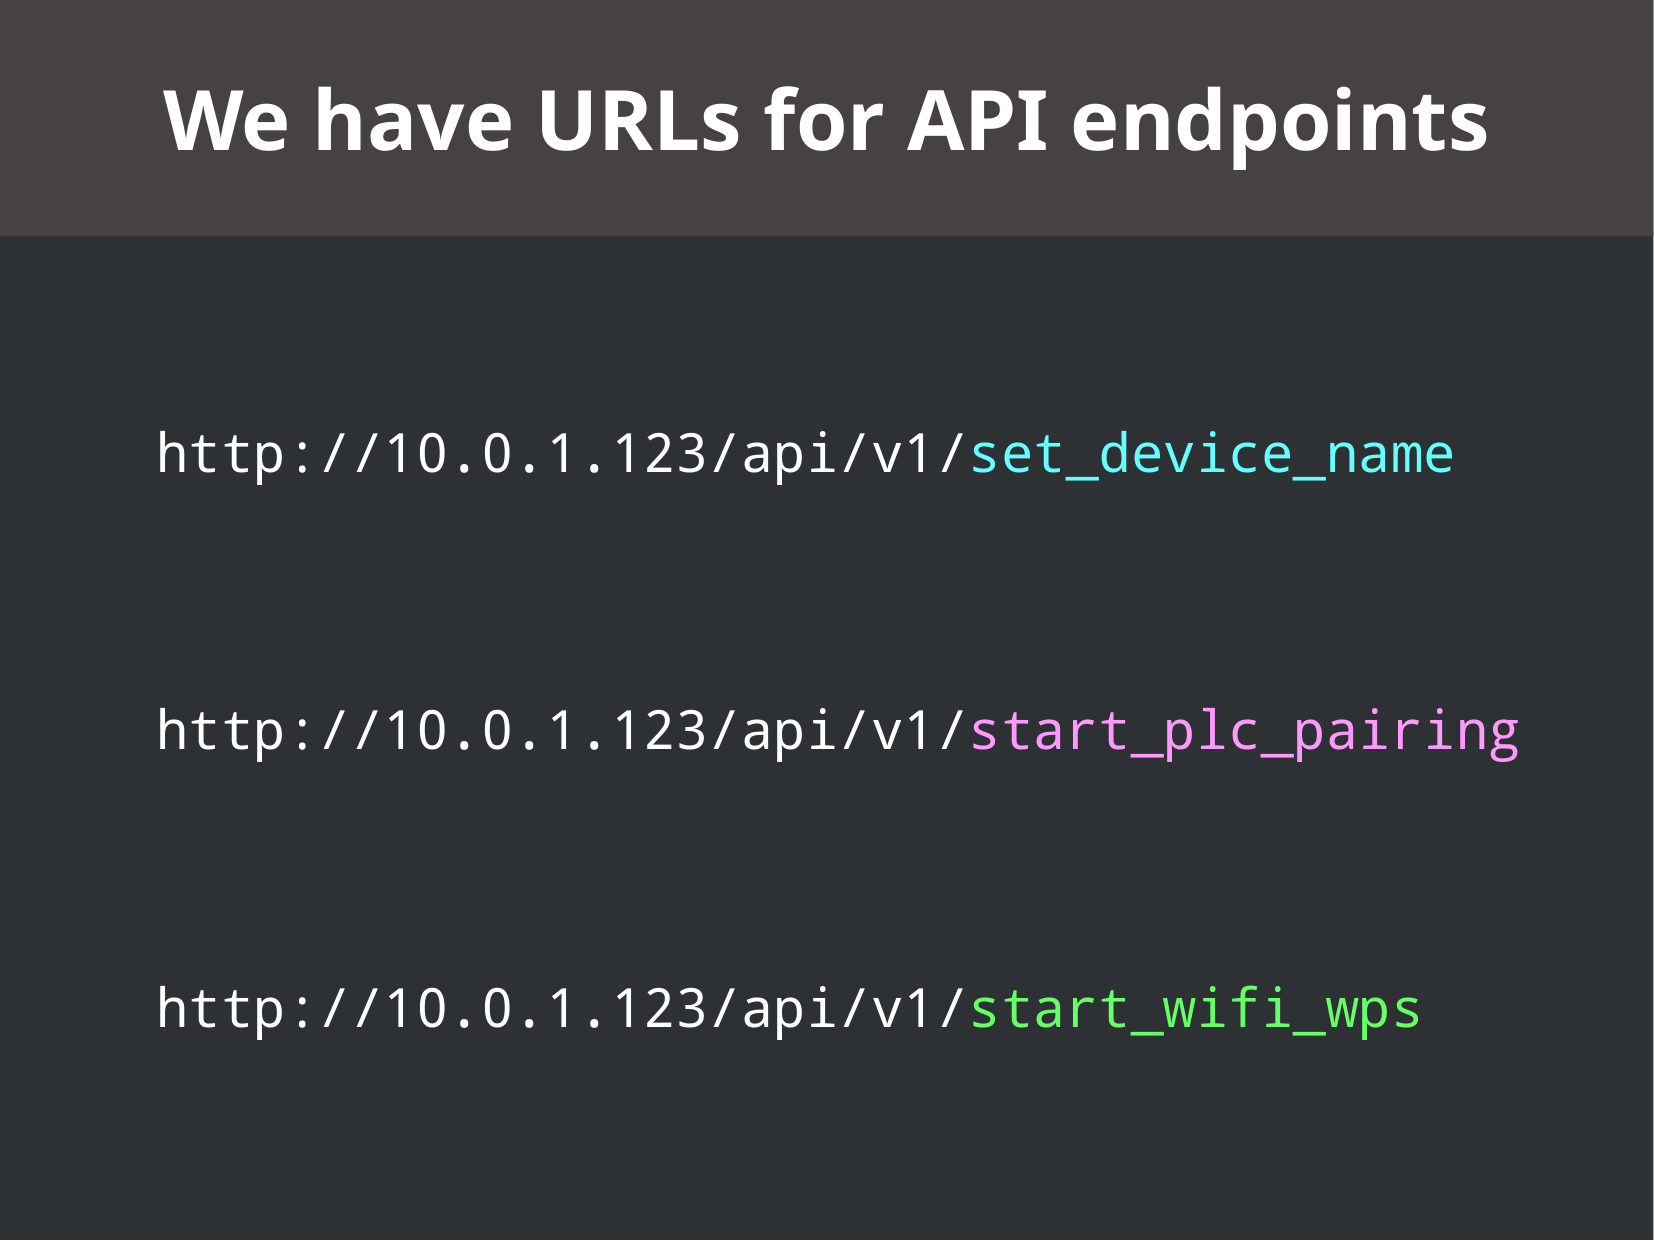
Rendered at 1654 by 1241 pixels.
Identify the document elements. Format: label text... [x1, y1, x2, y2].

subtitle We have URLs for API endpoints [0, 0, 1654, 237]
text_box http://10.0.1.123/api/v1/set_device_name http://10.0.1.123/api/v1/start_plc_pairing http://10.0.1.123/api/v1/start_wifi_wps [141, 275, 1619, 1193]
